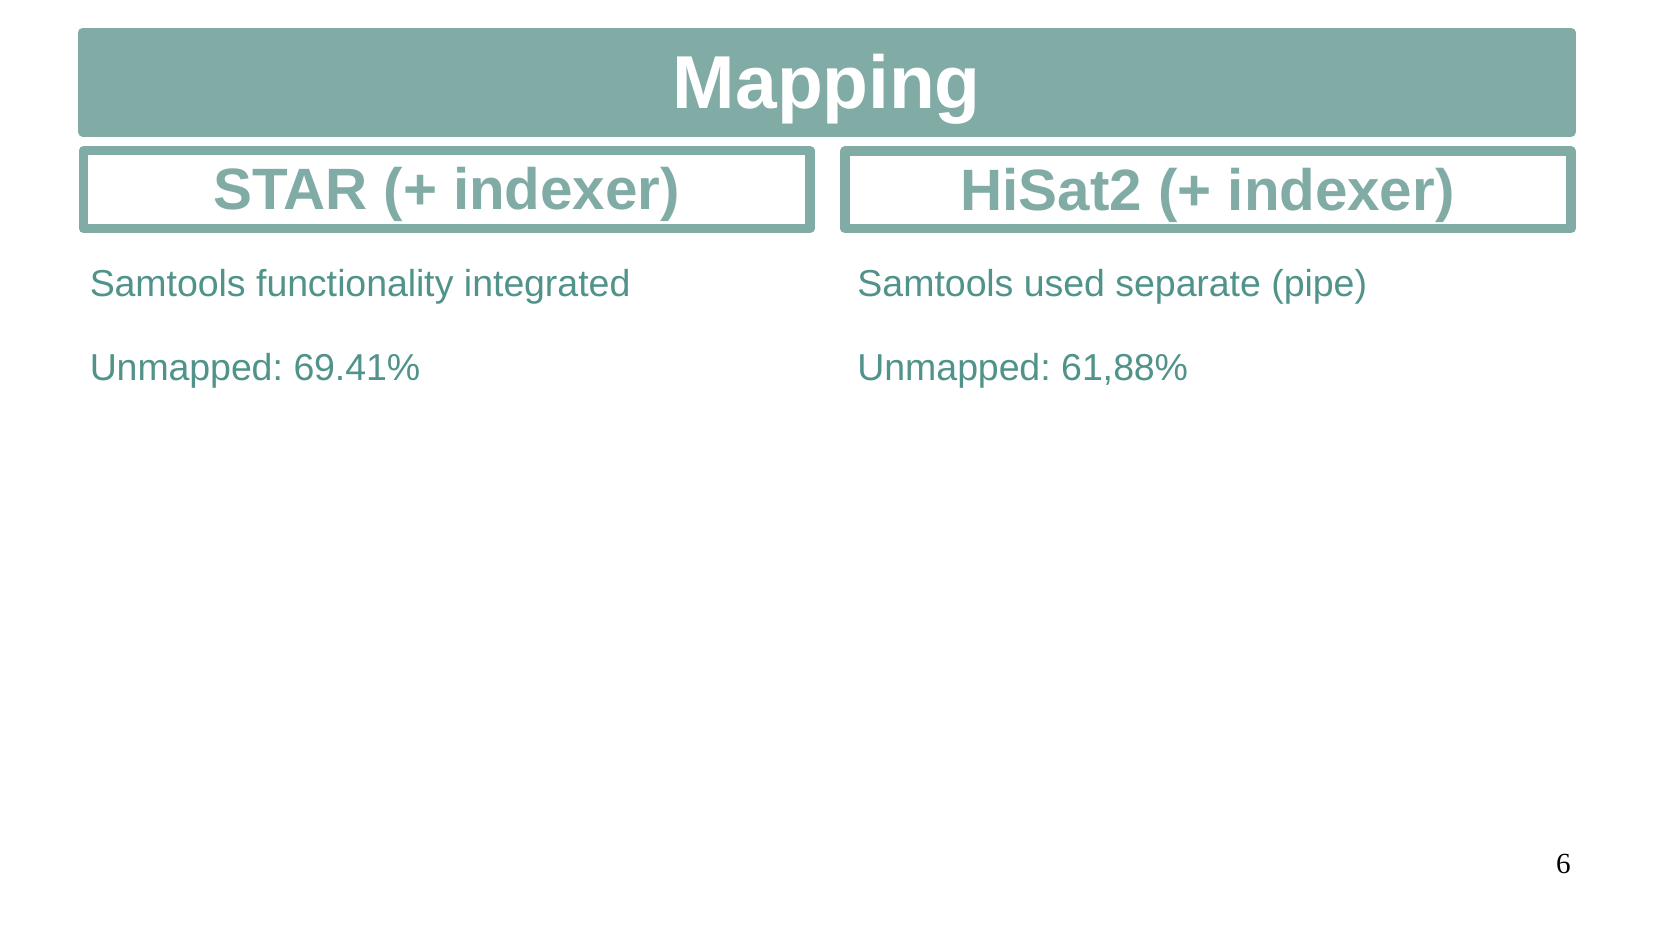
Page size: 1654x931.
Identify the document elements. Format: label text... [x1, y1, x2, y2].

title STAR (+ indexer) [83, 150, 811, 229]
text_box Samtools used separate (pipe) Unmapped: 61,88% [842, 255, 1382, 396]
text_box Samtools functionality integrated Unmapped: 69.41% [75, 255, 646, 396]
title HiSat2 (+ indexer) [844, 150, 1571, 229]
title Mapping [82, 32, 1571, 132]
